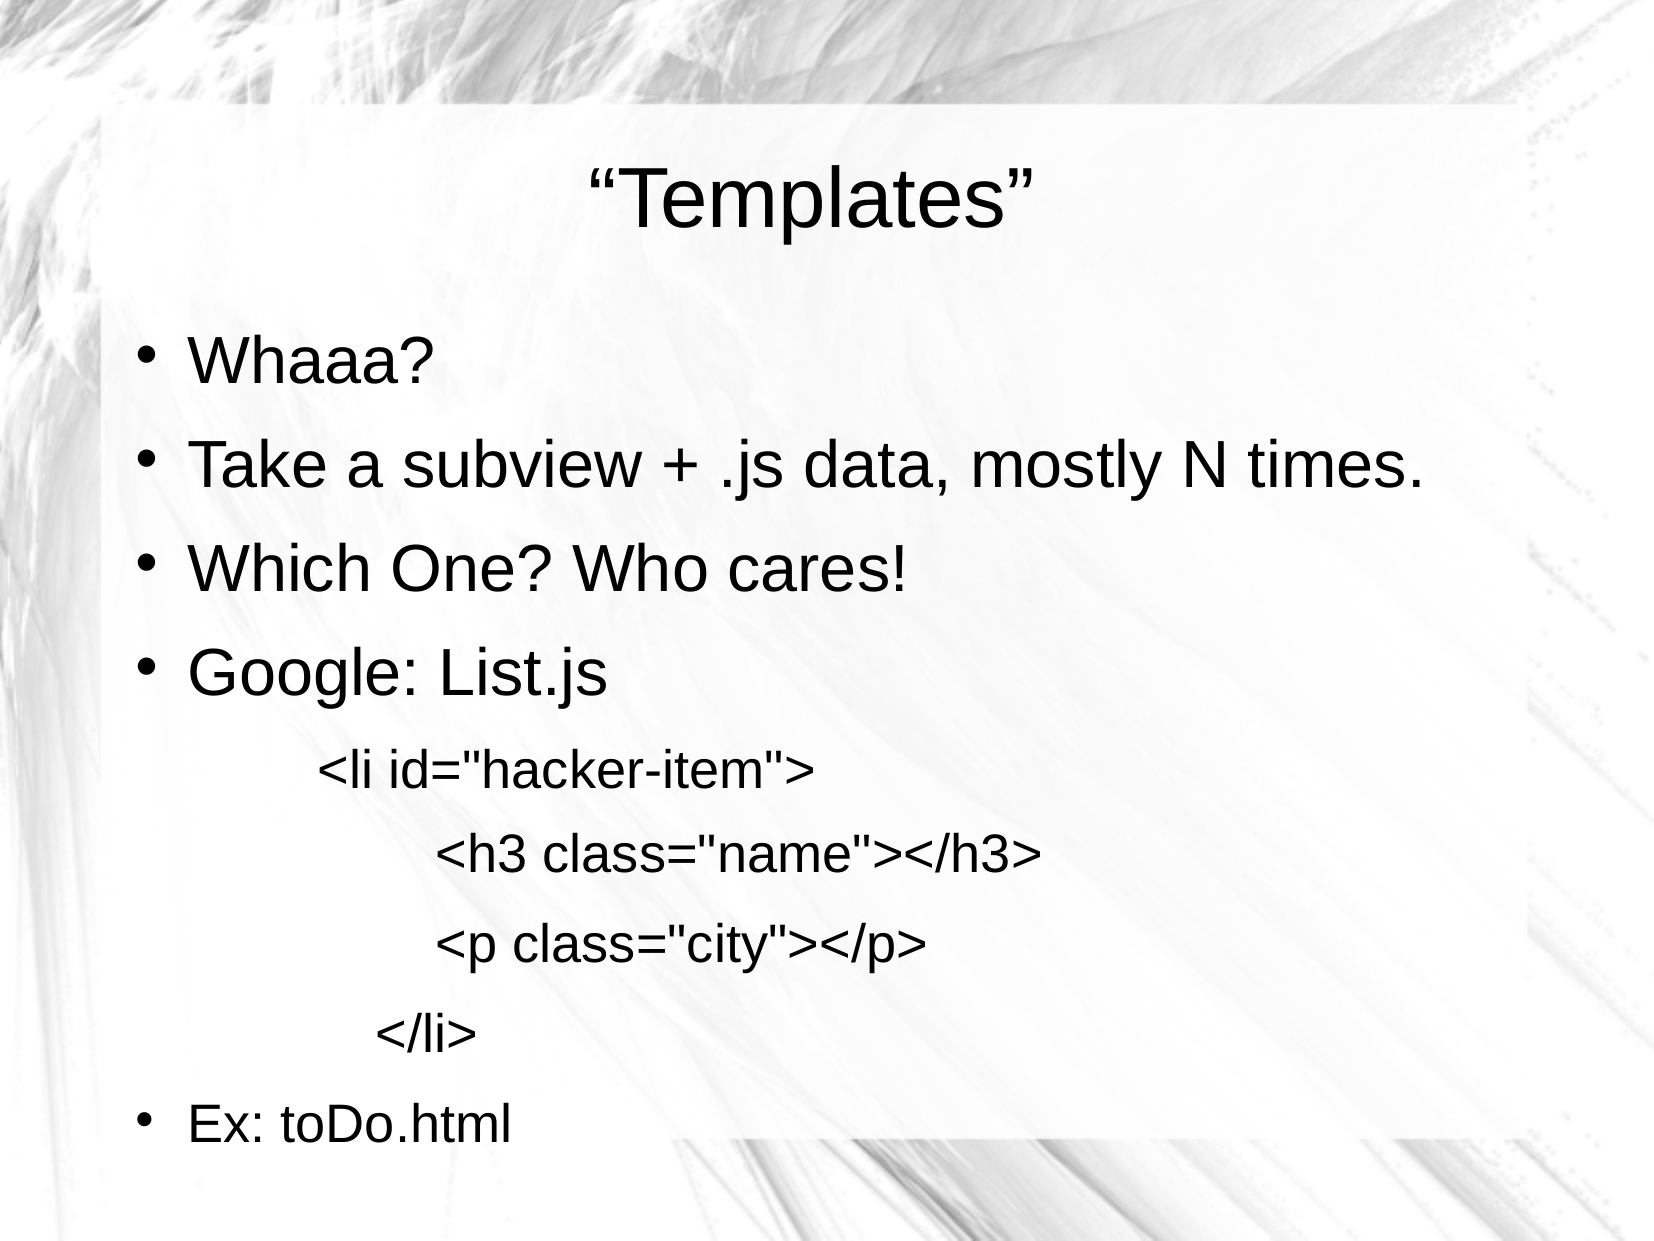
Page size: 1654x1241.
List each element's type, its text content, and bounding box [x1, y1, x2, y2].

title “Templates” [118, 112, 1506, 281]
list Whaaa? Take a subview + .js data, mostly N times. Which One? Who cares! Google: List.js <li id="hacker-item"> <h3 class="name"></h3> <p class="city"></p> </li> Ex: toDo.html [118, 319, 1571, 1241]
picture [0, 0, 1654, 1241]
